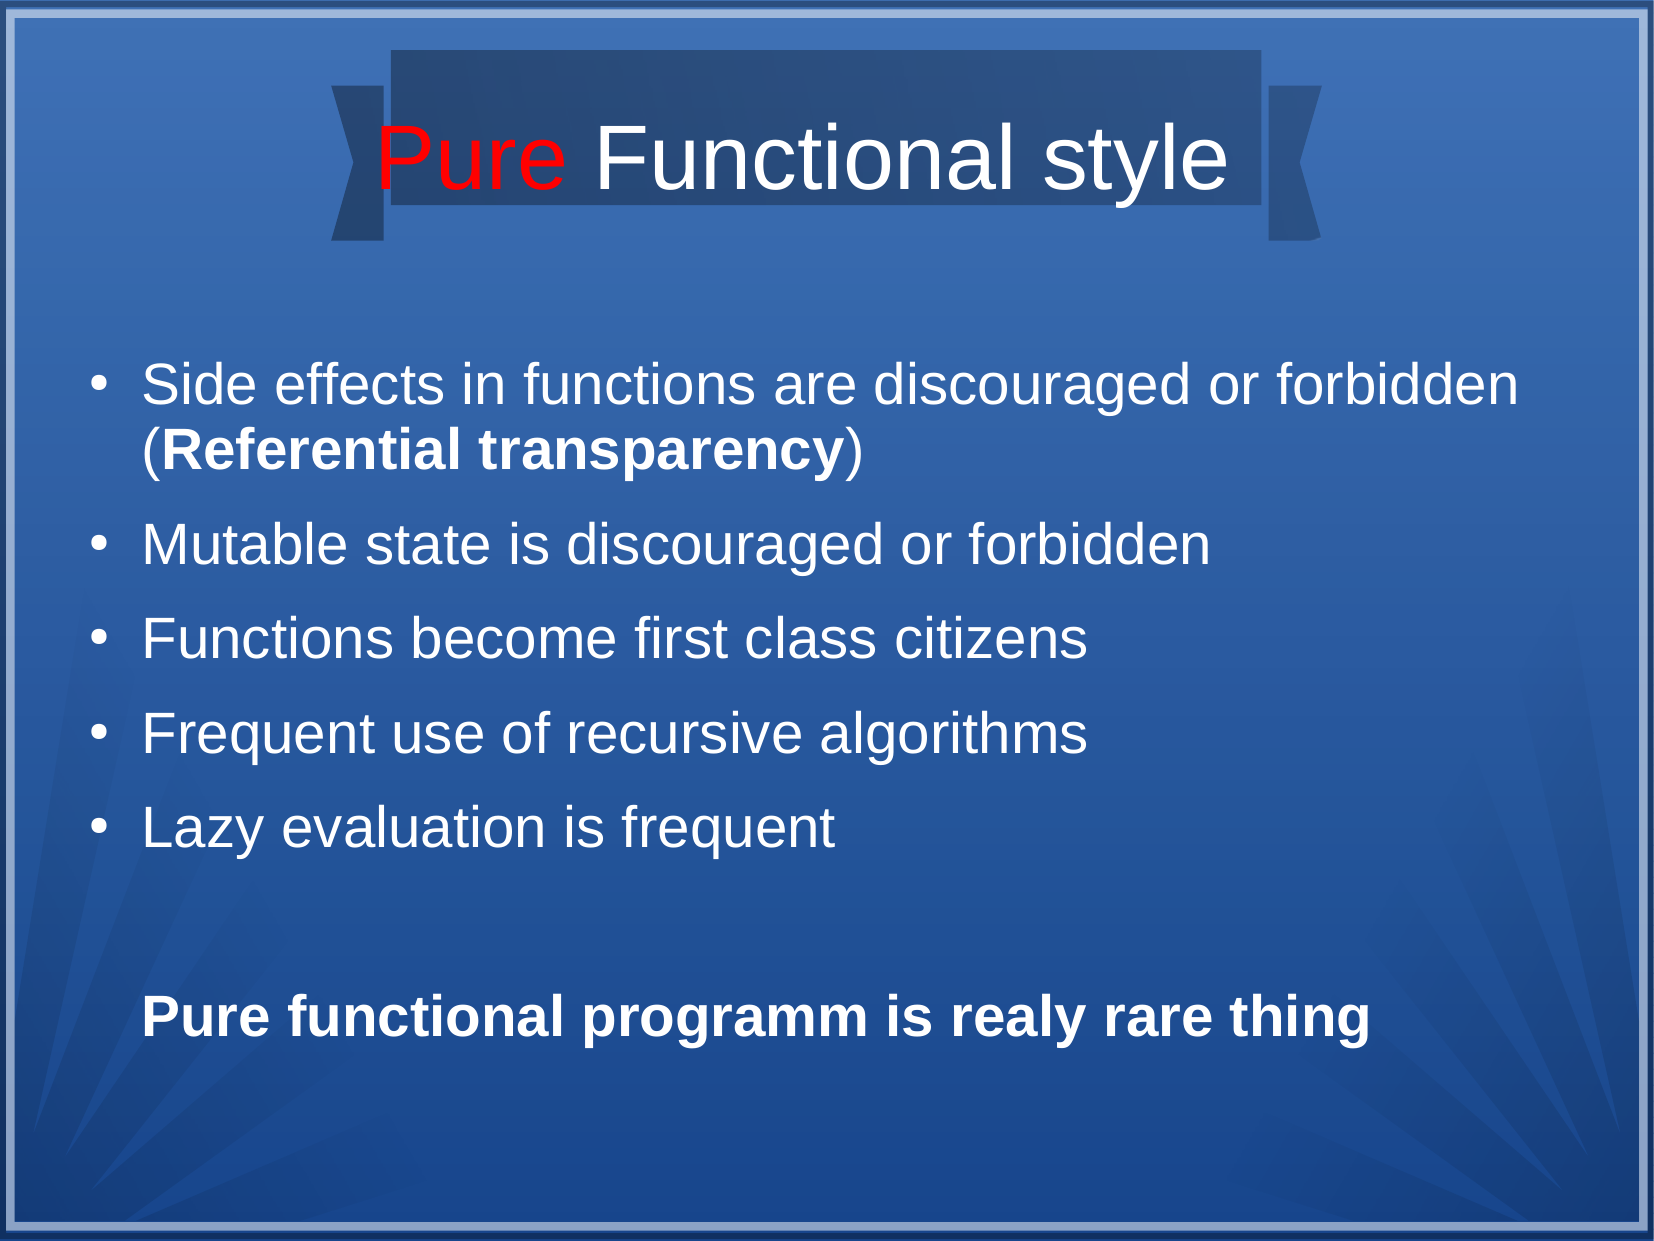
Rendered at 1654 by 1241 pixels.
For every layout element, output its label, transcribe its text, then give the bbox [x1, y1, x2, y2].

title Pure Functional style [366, 78, 1241, 237]
list Side effects in functions are discouraged or forbidden (Referential transparency) Mutable state is discouraged or forbidden Functions become first class citizens Frequent use of recursive algorithms Lazy evaluation is frequent Pure functional programm is realy rare thing [70, 351, 1560, 1241]
